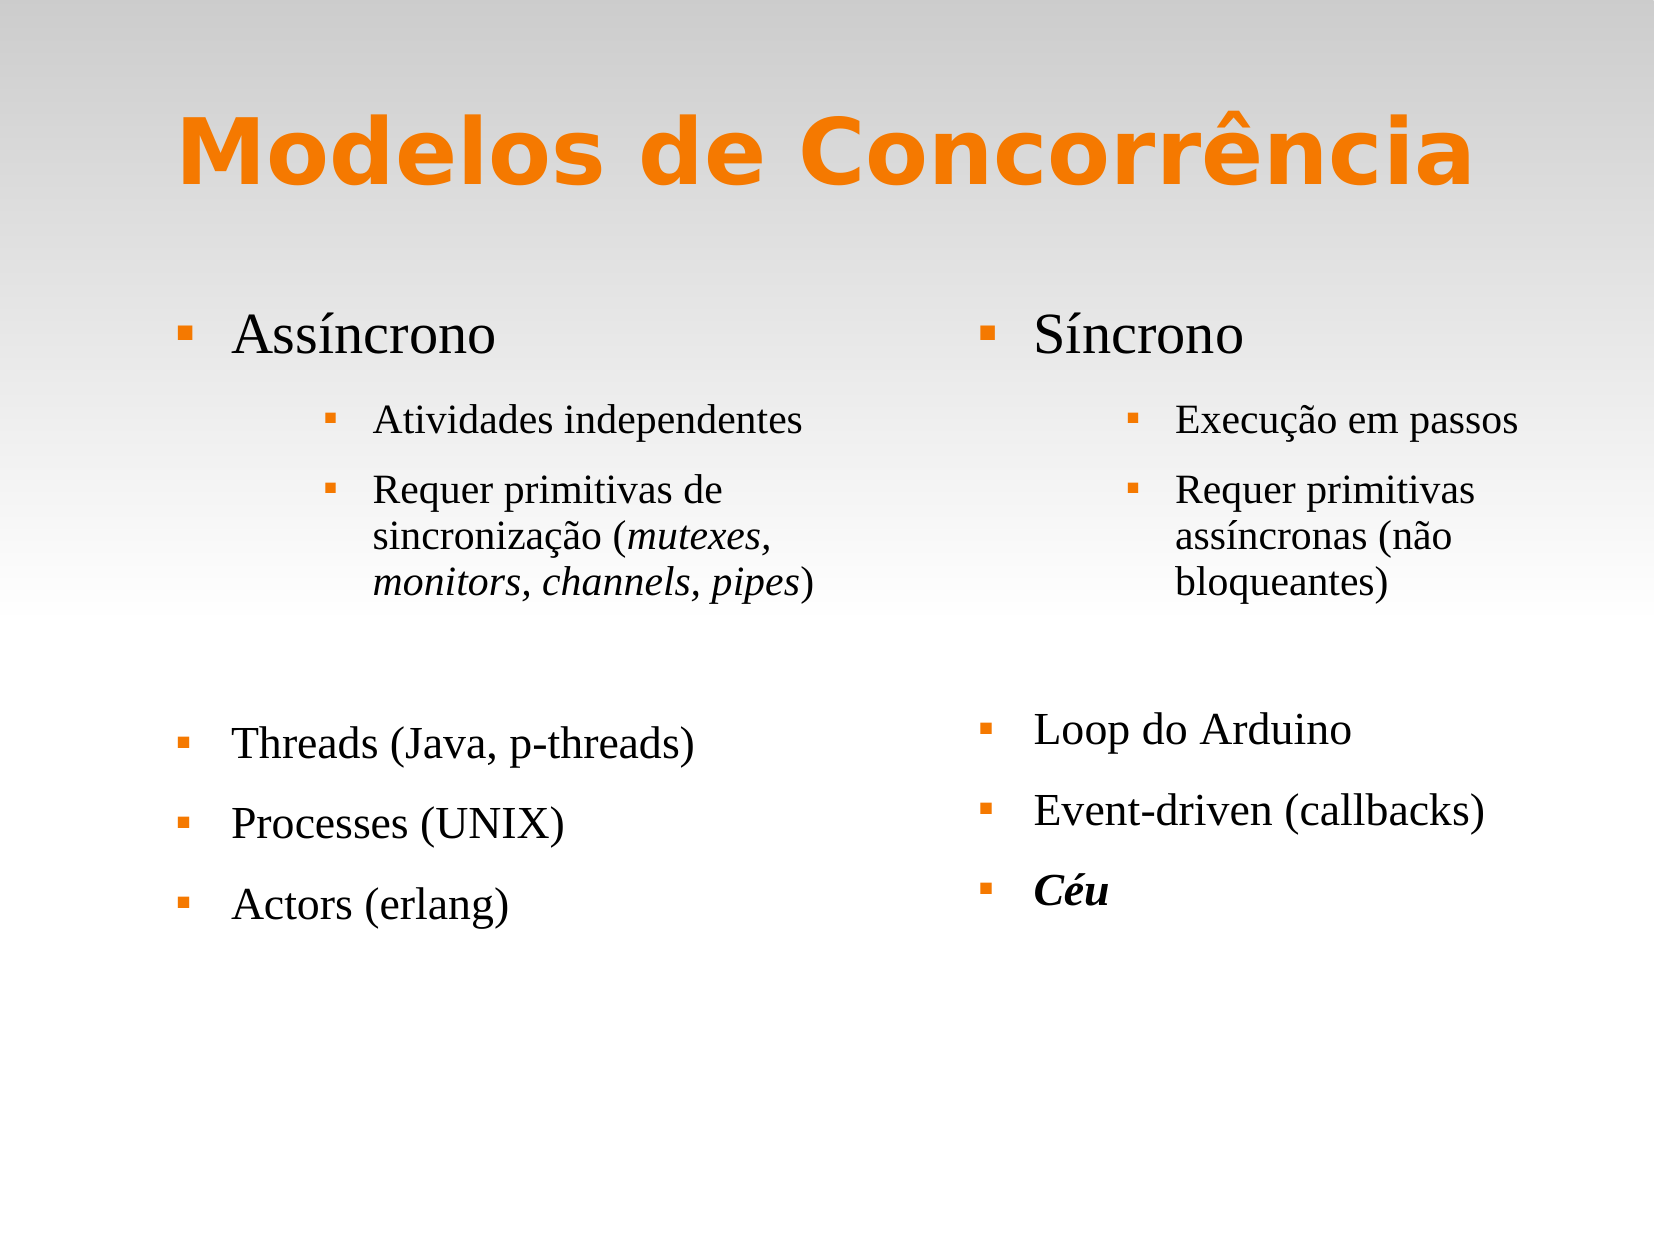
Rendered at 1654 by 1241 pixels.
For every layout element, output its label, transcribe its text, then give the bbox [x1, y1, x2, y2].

list Assíncrono Atividades independentes Requer primitivas de sincronização (mutexes, monitors, channels, pipes) Threads (Java, p-threads) Processes (UNIX) Actors (erlang) [89, 302, 816, 1121]
list Síncrono Execução em passos Requer primitivas assíncronas (não bloqueantes) Loop do Arduino Event-driven (callbacks) Céu [891, 302, 1618, 1121]
title Modelos de Concorrência [82, 49, 1571, 257]
